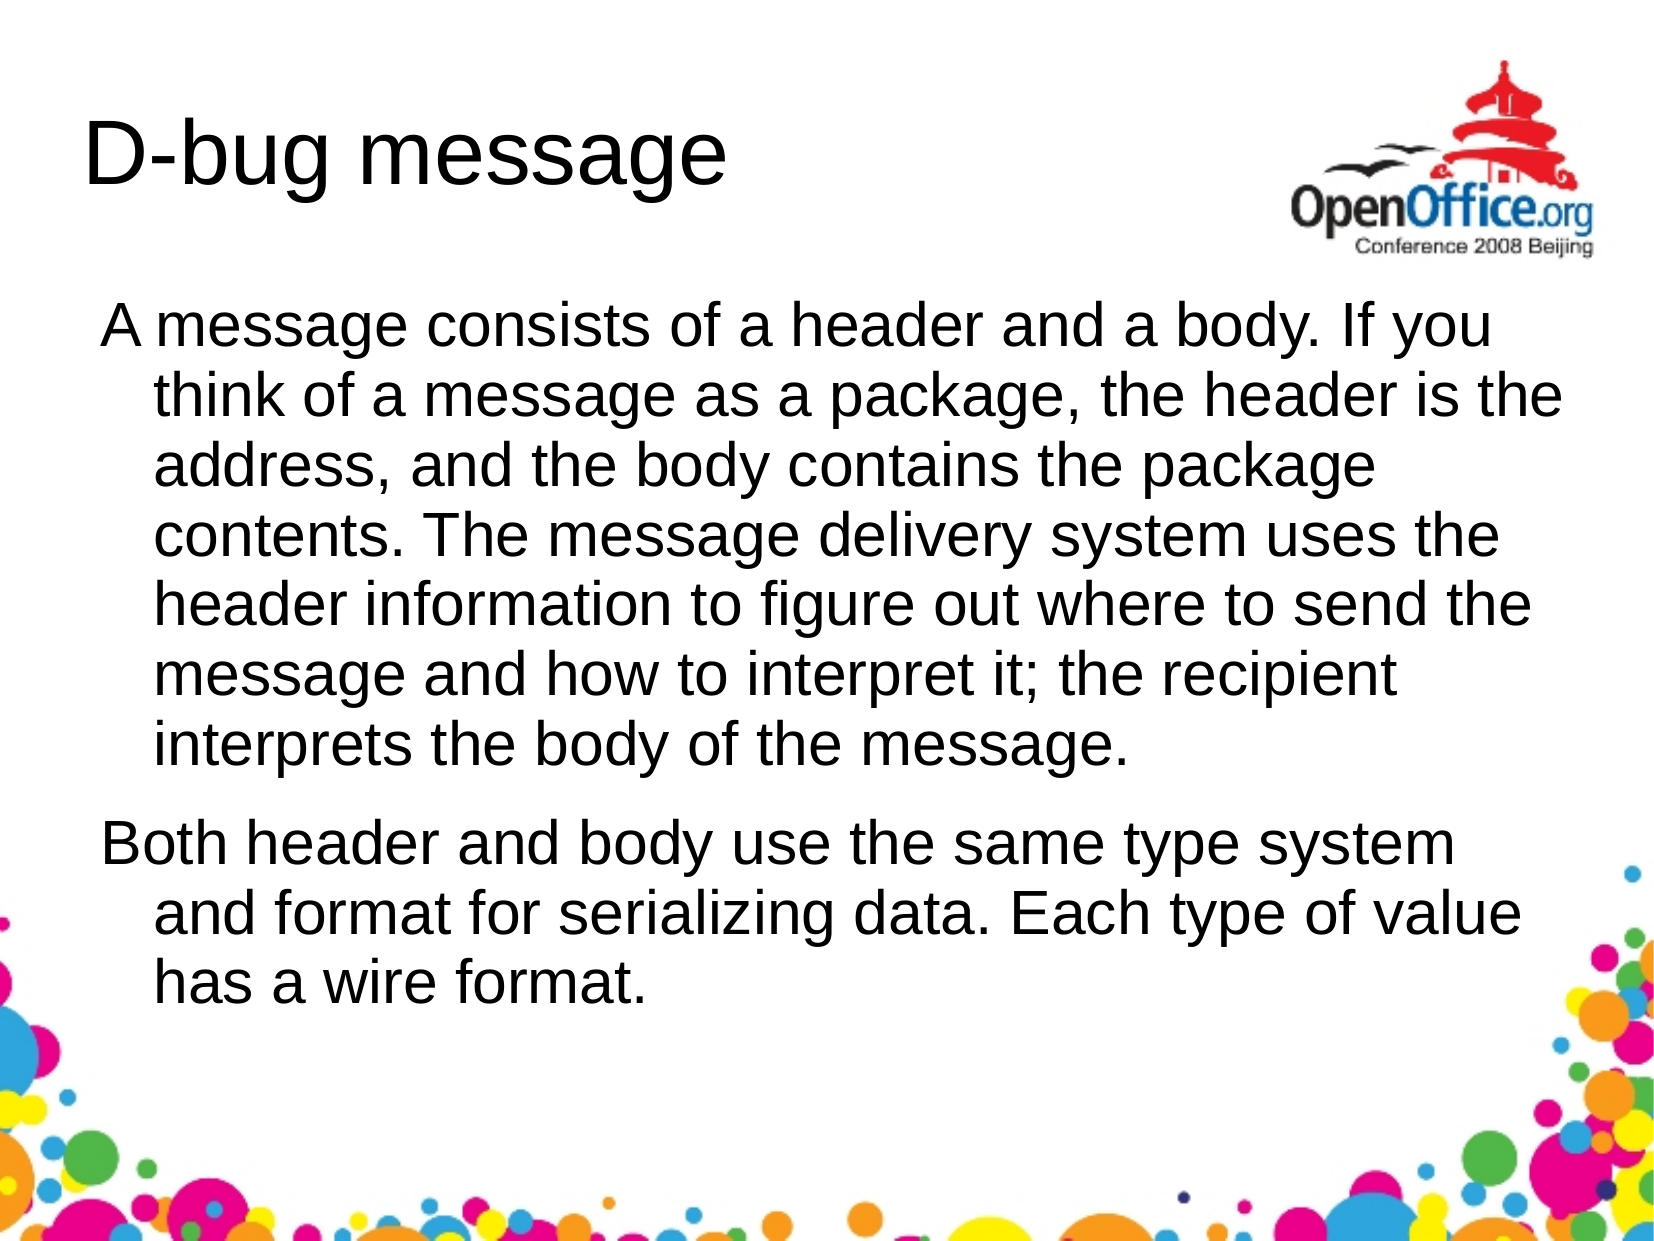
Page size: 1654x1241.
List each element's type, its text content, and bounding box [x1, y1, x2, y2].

picture [0, 0, 1654, 1241]
title D-bug message [82, 49, 1571, 257]
list A message consists of a header and a body. If you think of a message as a package, the header is the address, and the body contains the package contents. The message delivery system uses the header information to figure out where to send the message and how to interpret it; the recipient interprets the body of the message. Both header and body use the same type system and format for serializing data. Each type of value has a wire format. [82, 290, 1571, 1094]
